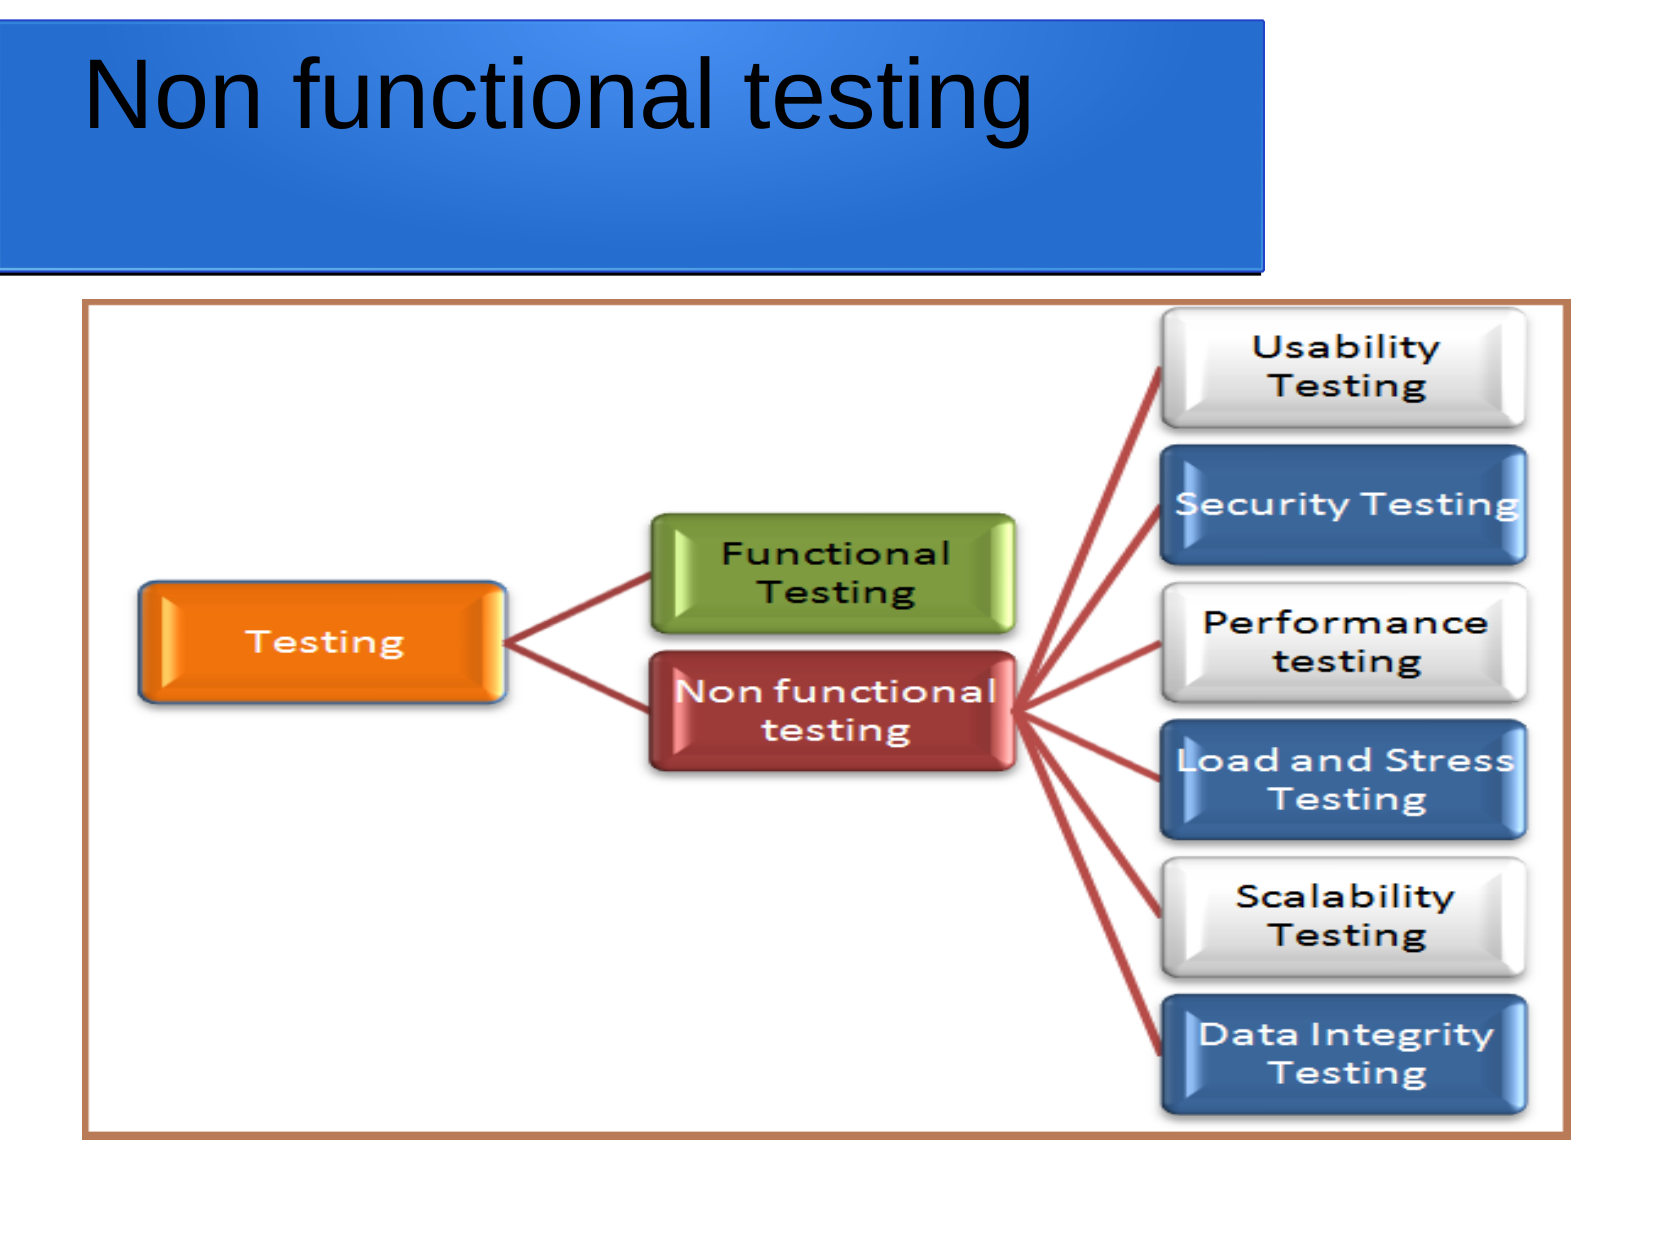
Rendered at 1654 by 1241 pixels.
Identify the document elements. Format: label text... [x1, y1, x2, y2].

picture [82, 299, 1571, 1140]
title Non functional testing [82, 38, 1235, 261]
